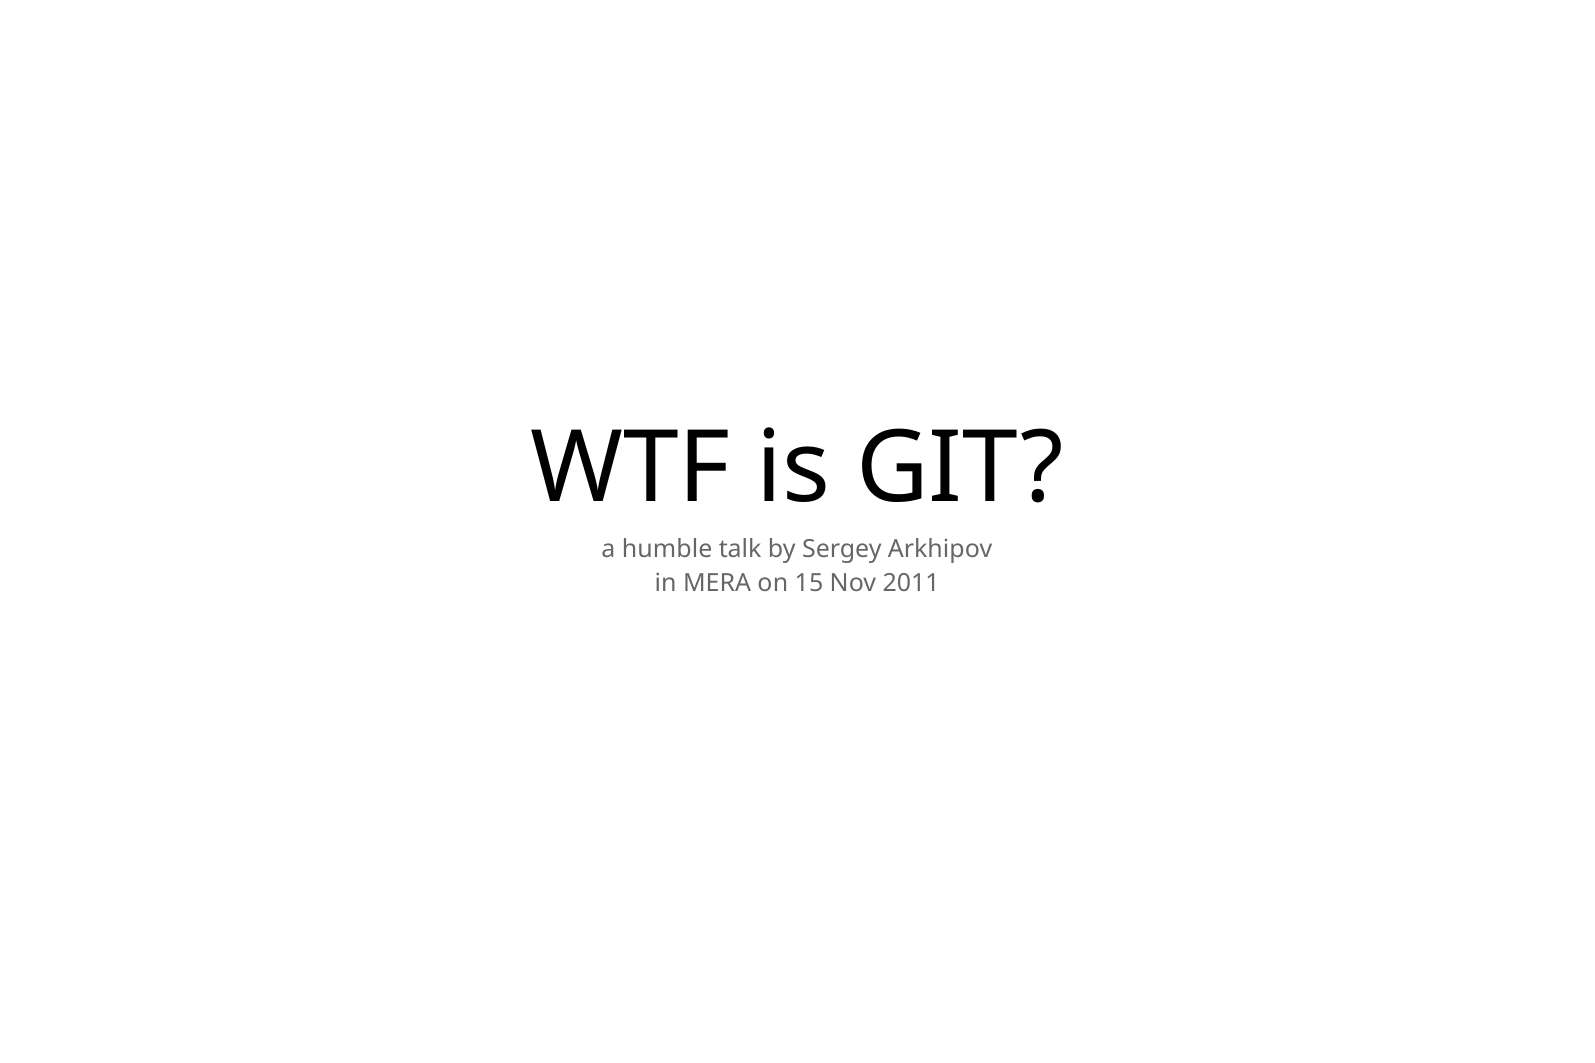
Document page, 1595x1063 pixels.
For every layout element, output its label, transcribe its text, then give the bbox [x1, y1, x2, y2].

subtitle WTF is GIT? a humble talk by Sergey Arkhipov in MERA on 15 Nov 2011 [79, 42, 1515, 951]
